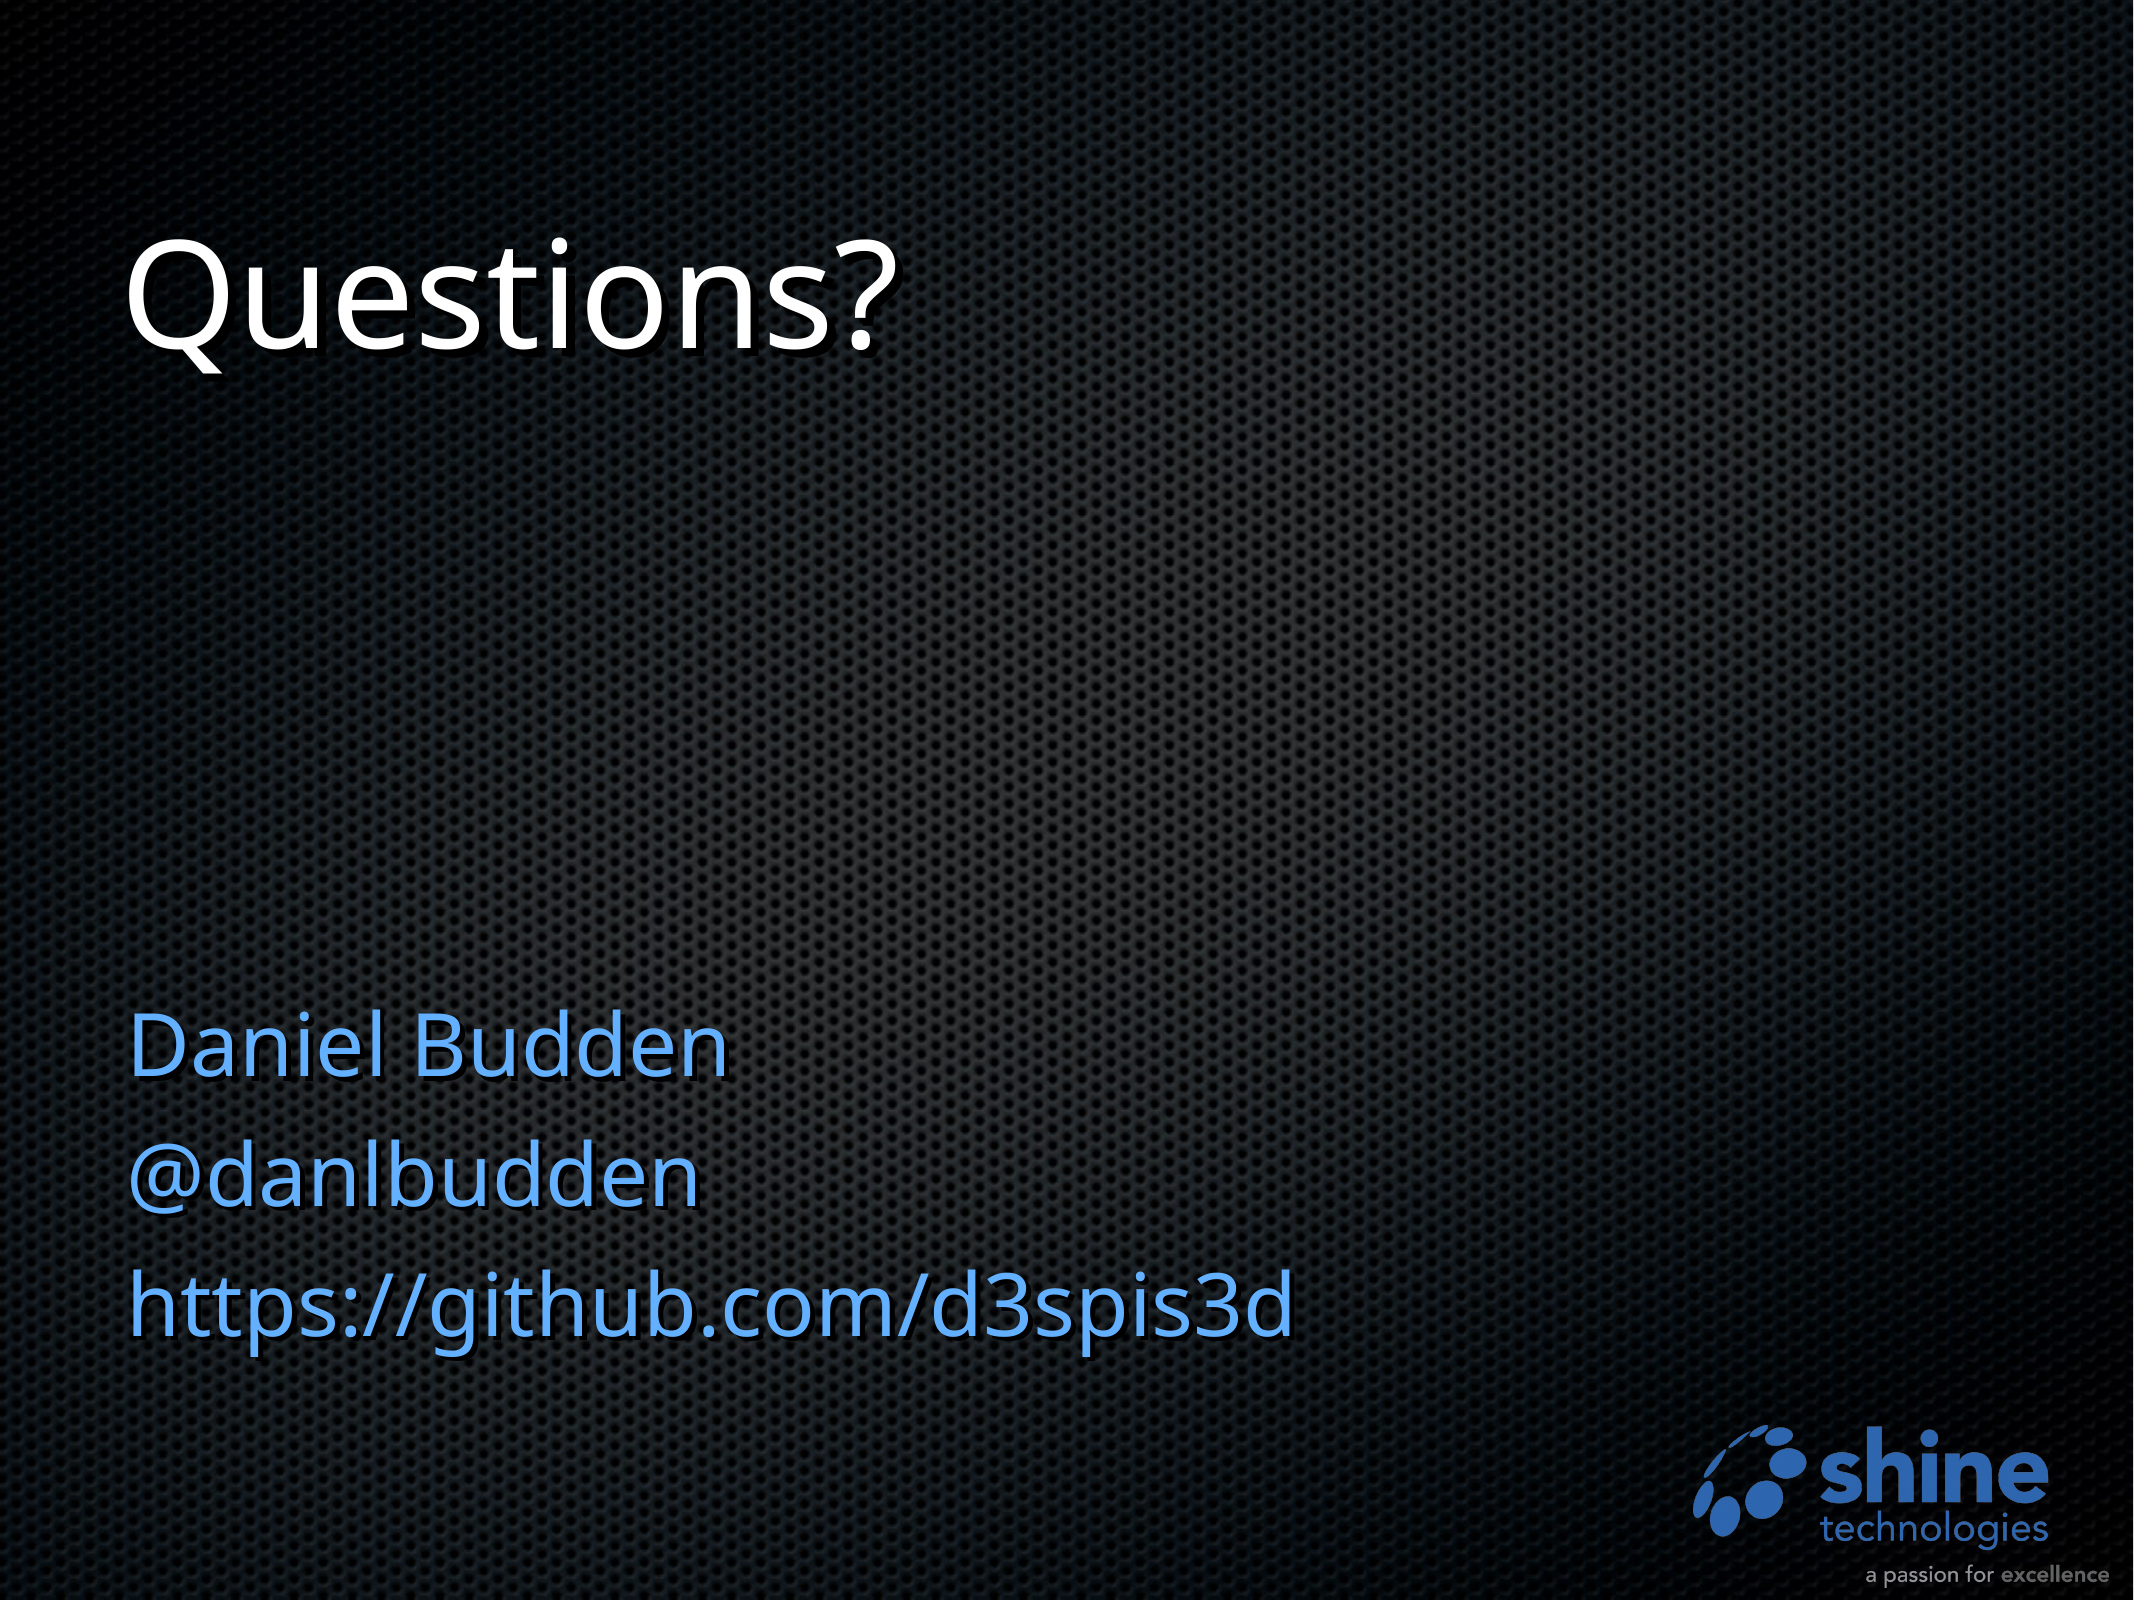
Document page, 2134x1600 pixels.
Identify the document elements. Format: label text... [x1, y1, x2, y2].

title Questions? [112, 129, 1967, 387]
list Daniel Budden @danlbudden https://github.com/d3spis3d [118, 980, 1973, 1475]
picture [0, 0, 2134, 1600]
